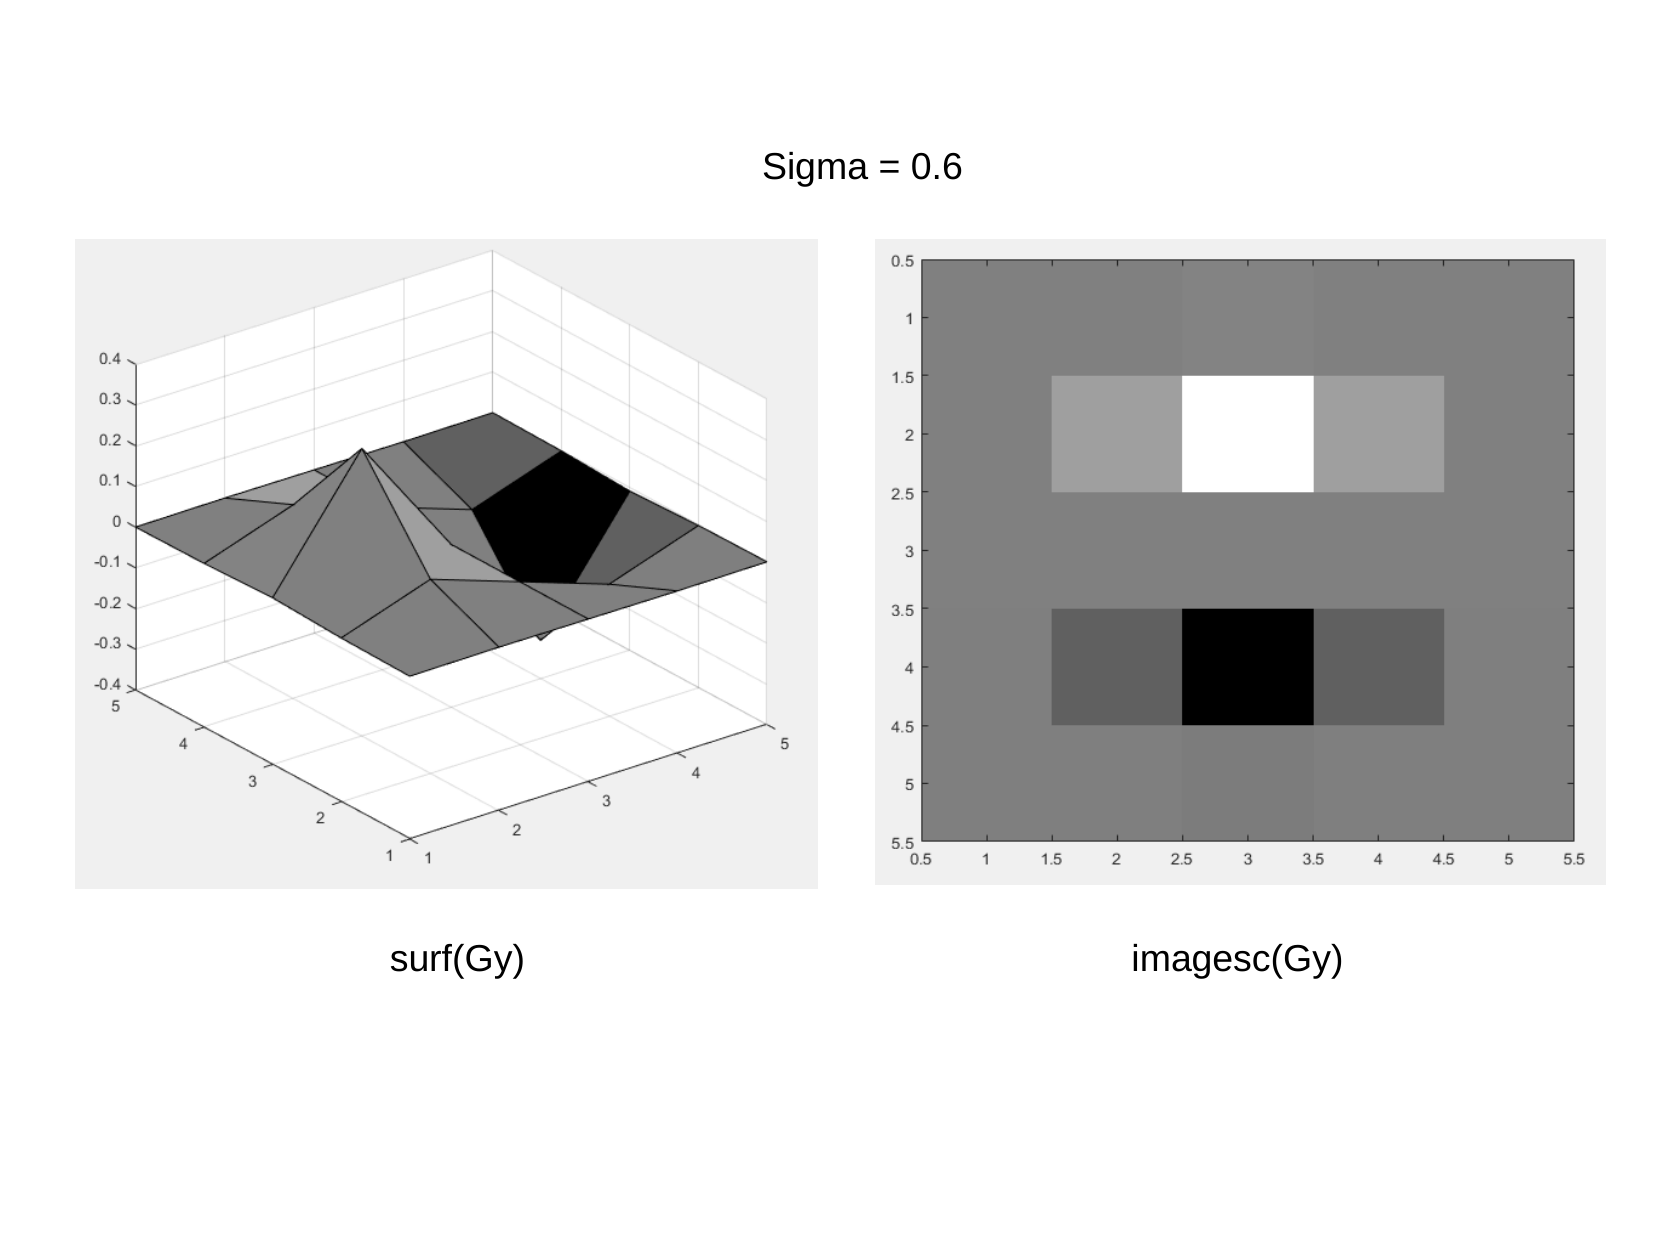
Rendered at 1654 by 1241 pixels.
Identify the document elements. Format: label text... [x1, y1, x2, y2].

text_box imagesc(Gy) [1020, 930, 1456, 987]
picture [875, 239, 1606, 886]
text_box Sigma = 0.6 [645, 138, 1081, 196]
text_box surf(Gy) [240, 930, 676, 987]
picture [75, 239, 818, 889]
